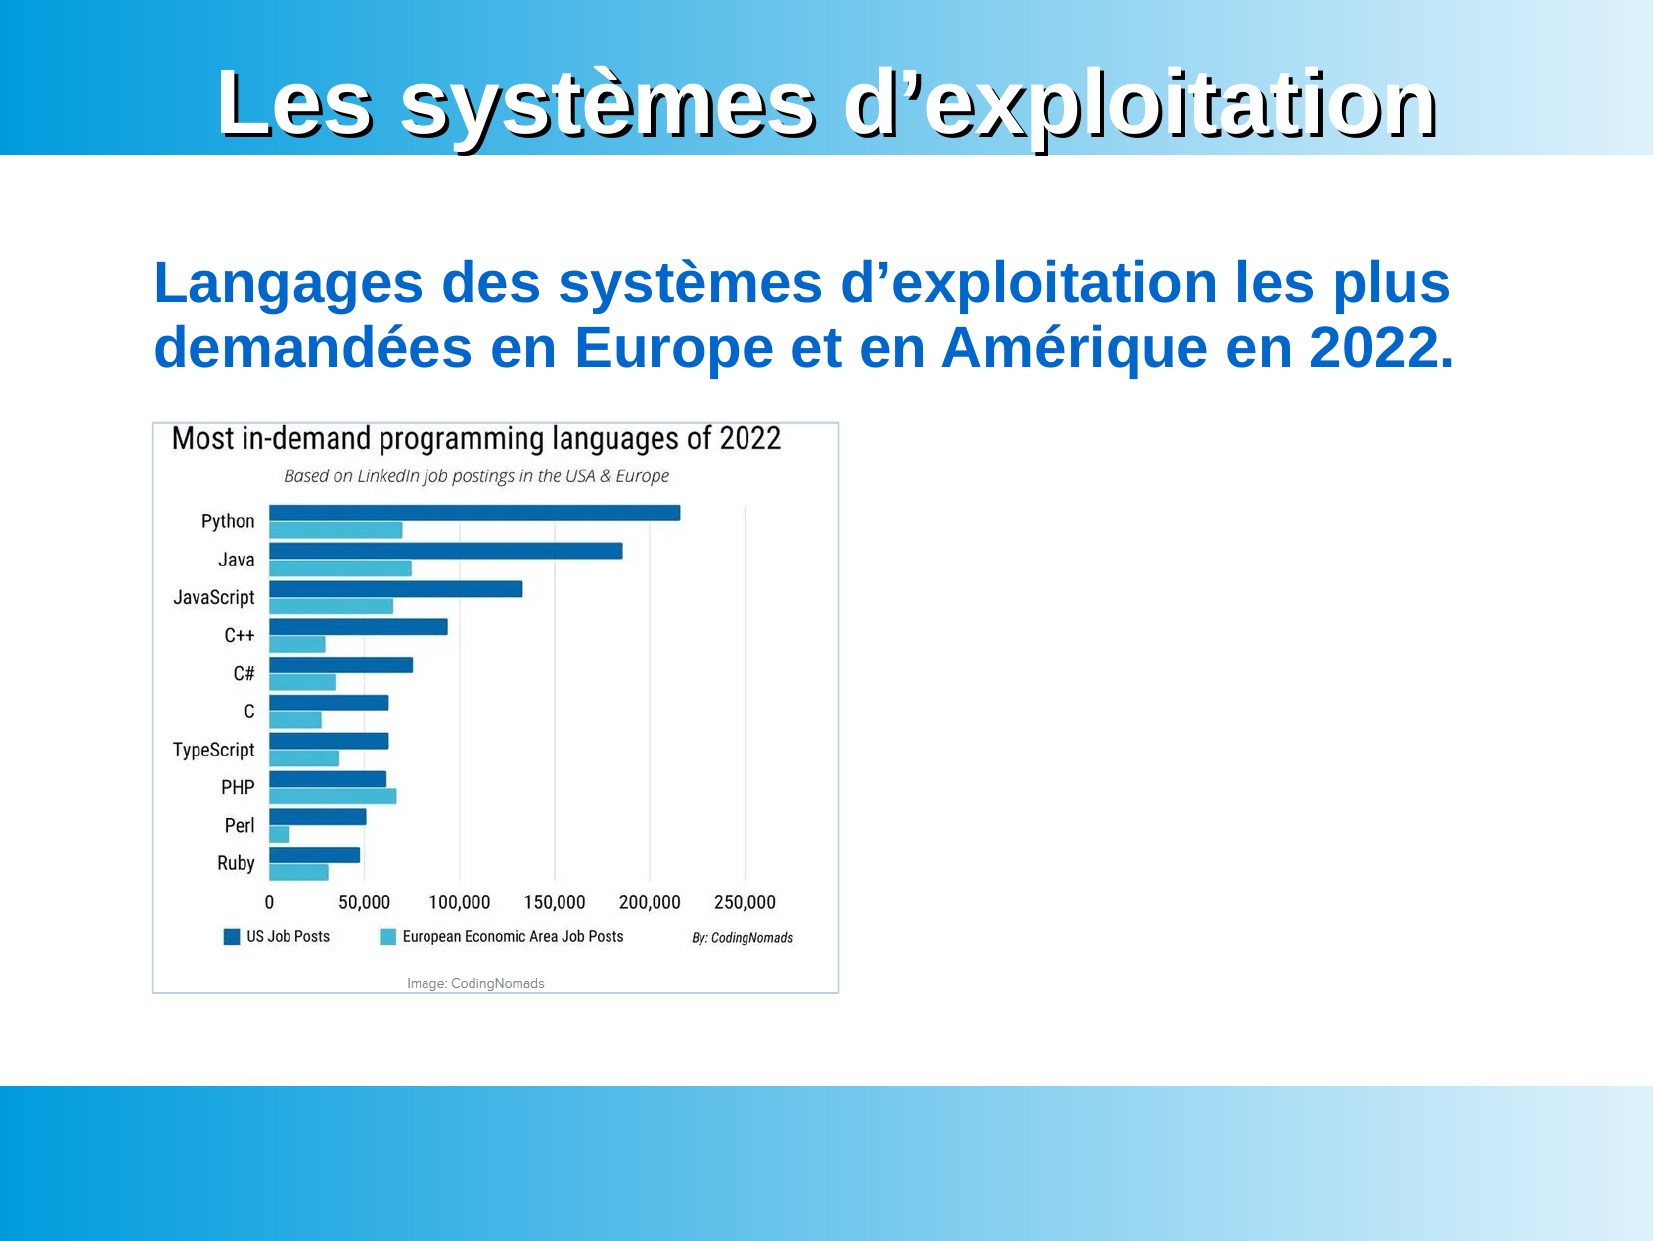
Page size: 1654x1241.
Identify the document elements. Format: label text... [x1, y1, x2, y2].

picture [153, 423, 838, 993]
title Les systèmes d’exploitation [82, 49, 1571, 155]
list Langages des systèmes d’exploitation les plus demandées en Europe et en Amérique en 2022. [82, 249, 1571, 969]
